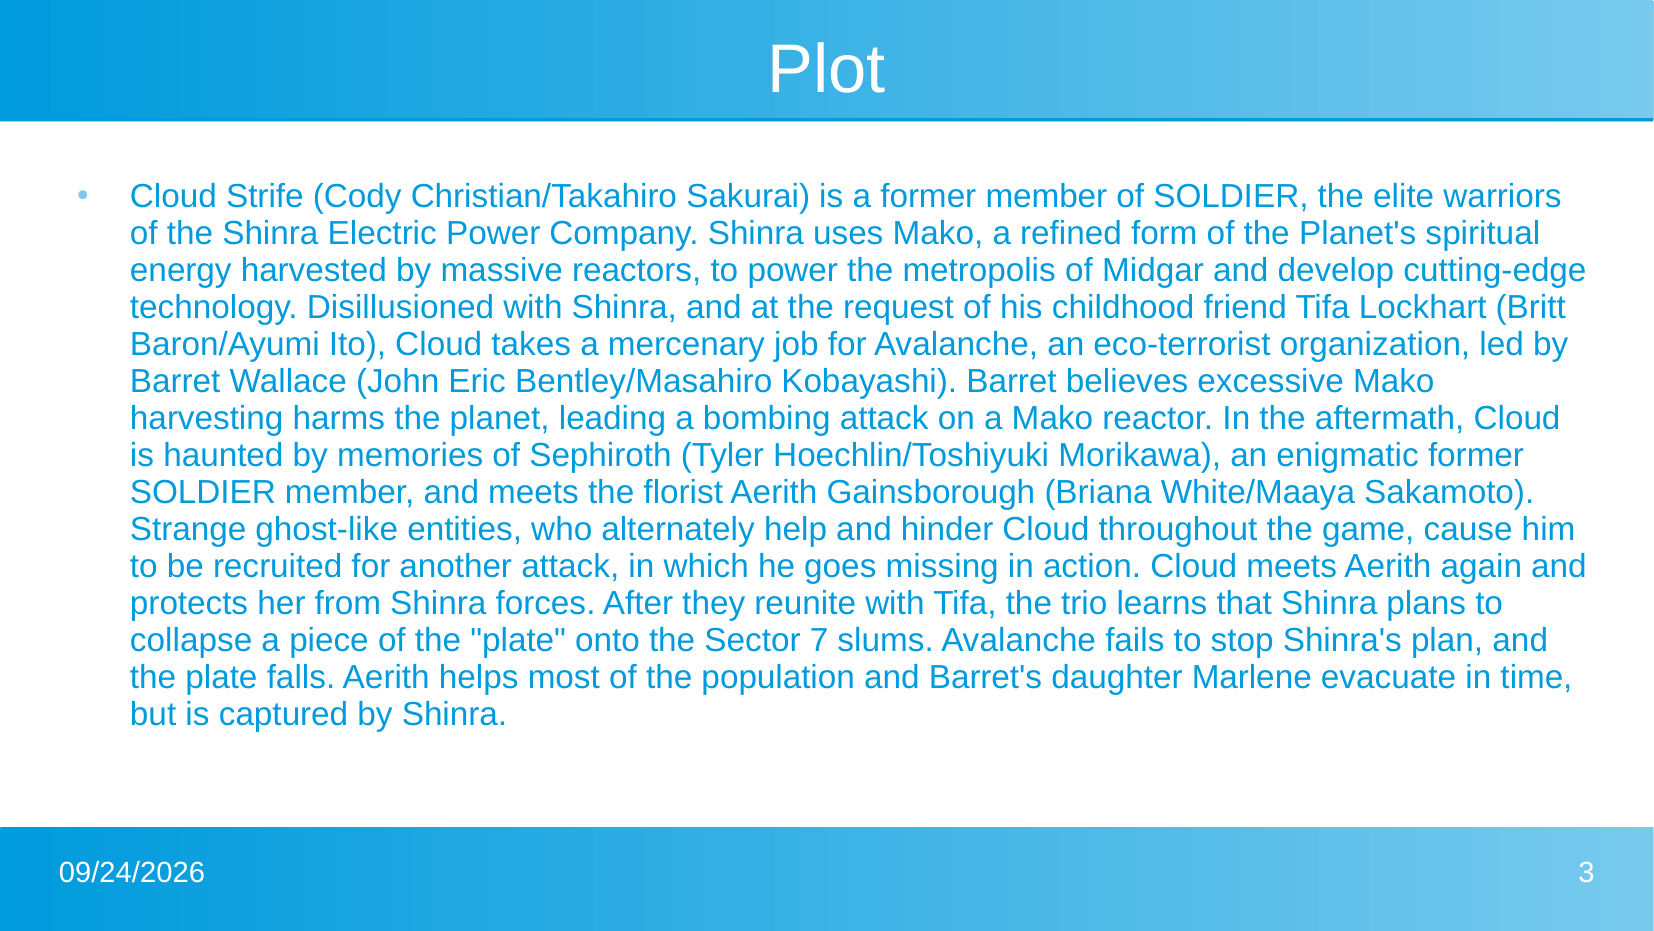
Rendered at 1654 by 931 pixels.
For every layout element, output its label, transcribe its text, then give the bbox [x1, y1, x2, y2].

list Cloud Strife (Cody Christian/Takahiro Sakurai) is a former member of SOLDIER, the elite warriors of the Shinra Electric Power Company. Shinra uses Mako, a refined form of the Planet's spiritual energy harvested by massive reactors, to power the metropolis of Midgar and develop cutting-edge technology. Disillusioned with Shinra, and at the request of his childhood friend Tifa Lockhart (Britt Baron/Ayumi Ito), Cloud takes a mercenary job for Avalanche, an eco-terrorist organization, led by Barret Wallace (John Eric Bentley/Masahiro Kobayashi). Barret believes excessive Mako harvesting harms the planet, leading a bombing attack on a Mako reactor. In the aftermath, Cloud is haunted by memories of Sephiroth (Tyler Hoechlin/Toshiyuki Morikawa), an enigmatic former SOLDIER member, and meets the florist Aerith Gainsborough (Briana White/Maaya Sakamoto). Strange ghost-like entities, who alternately help and hinder Cloud throughout the game, cause him to be recruited for another attack, in which he goes missing in action. Cloud meets Aerith again and protects her from Shinra forces. After they reunite with Tifa, the trio learns that Shinra plans to collapse a piece of the "plate" onto the Sector 7 slums. Avalanche fails to stop Shinra's plan, and the plate falls. Aerith helps most of the population and Barret's daughter Marlene evacuate in time, but is captured by Shinra. [59, 177, 1595, 768]
title Plot [59, 29, 1595, 108]
